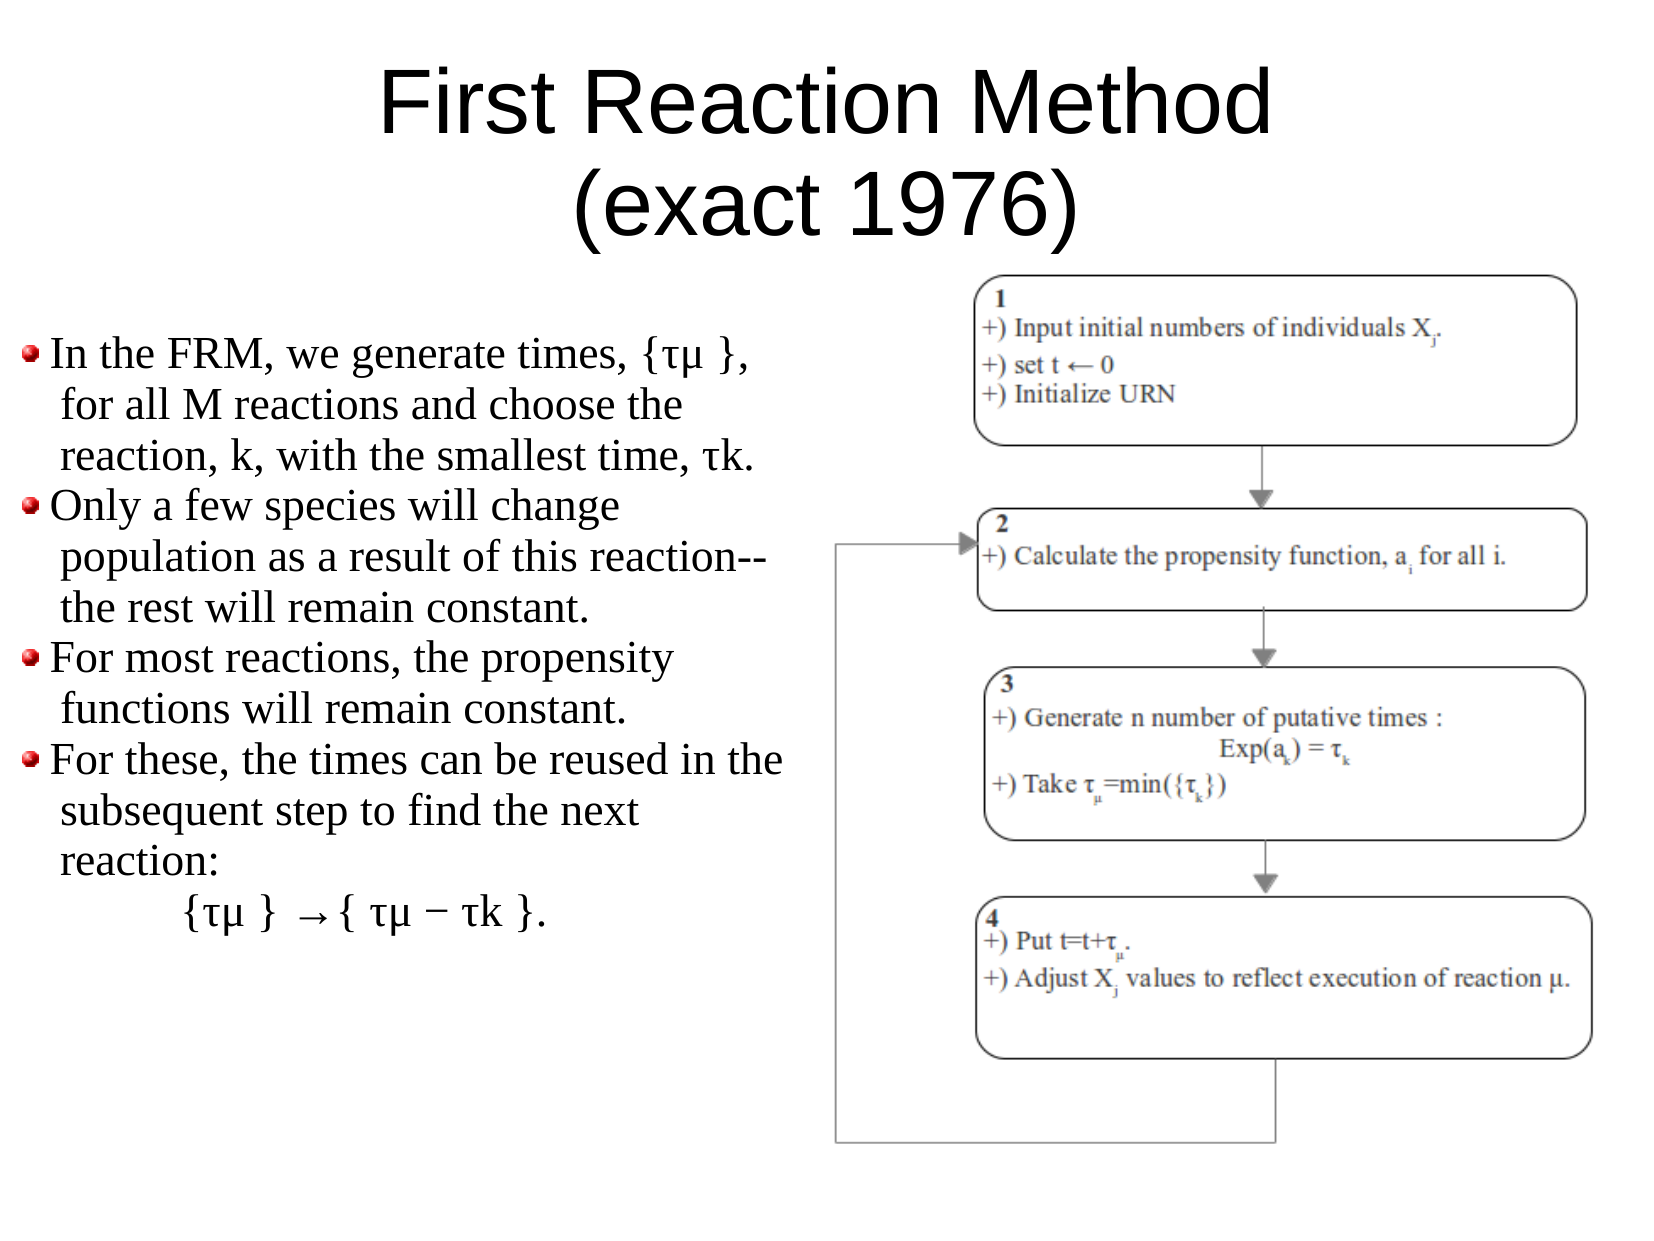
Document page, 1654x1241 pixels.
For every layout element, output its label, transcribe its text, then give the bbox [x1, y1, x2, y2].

title First Reaction Method (exact 1976) [82, 49, 1571, 257]
subtitle In the FRM, we generate times, {τμ }, for all M reactions and choose the reaction, k, with the smallest time, τk. Only a few species will change population as a result of this reaction--the rest will remain constant. For most reactions, the propensity functions will remain constant. For these, the times can be reused in the subsequent step to find the next reaction: {τμ } →{ τμ − τk }. [0, 327, 798, 937]
picture [798, 254, 1654, 1165]
